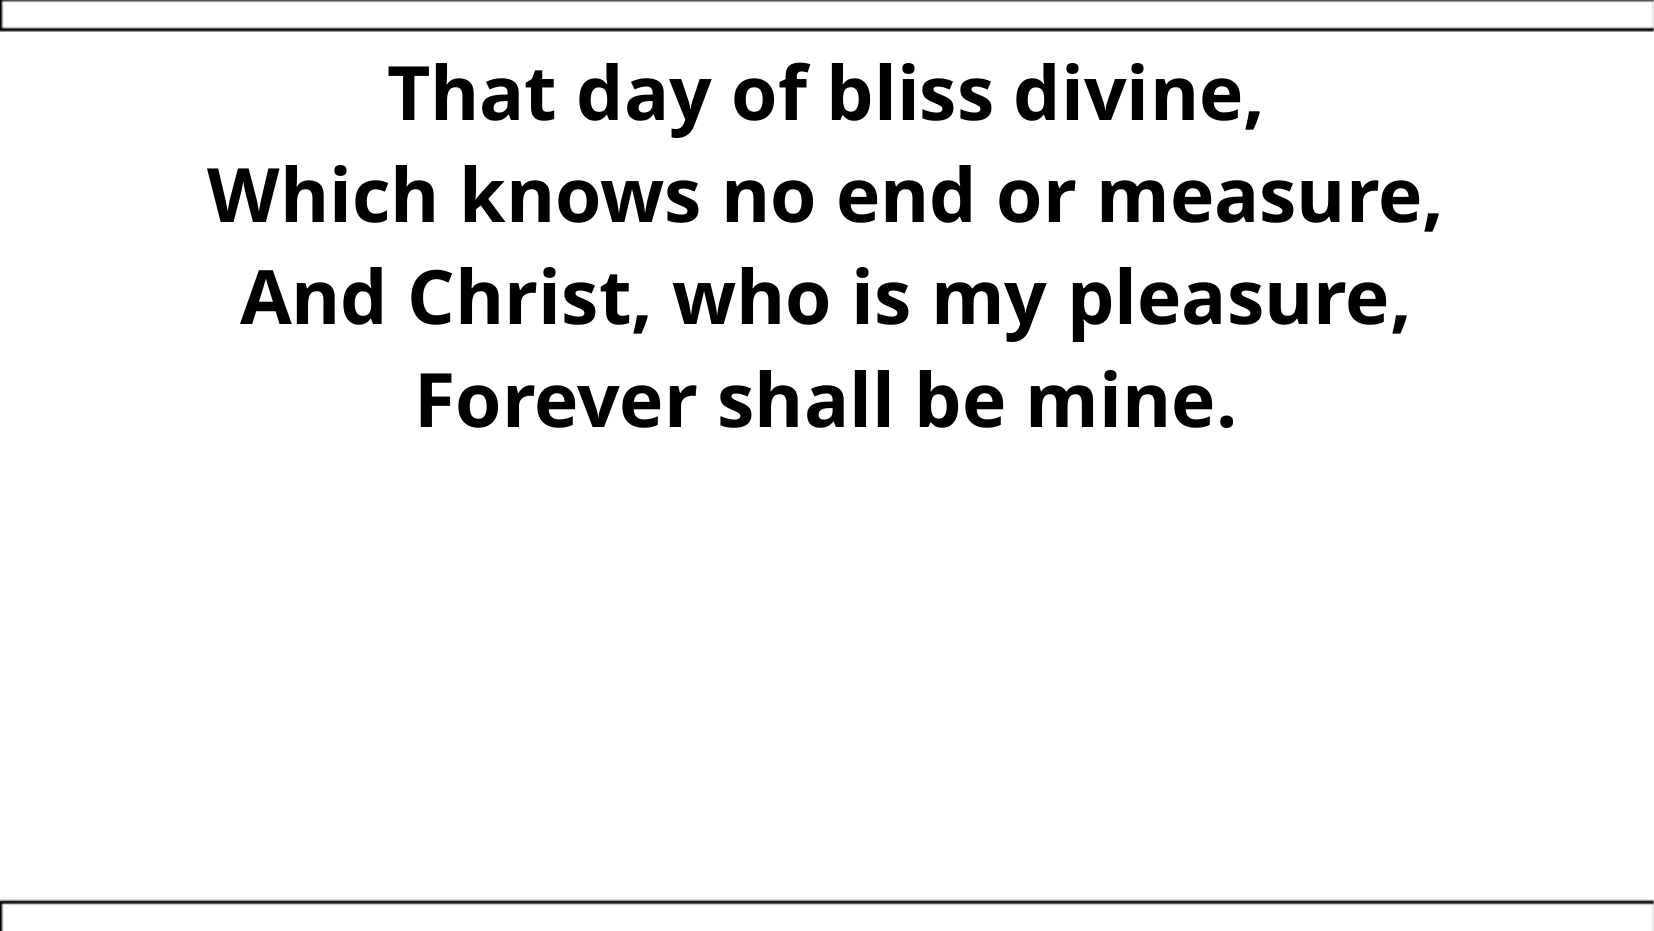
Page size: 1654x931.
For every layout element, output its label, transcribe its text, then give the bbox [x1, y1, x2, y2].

text_box That day of bliss divine, Which knows no end or measure, And Christ, who is my pleasure, Forever shall be mine. [91, 32, 1562, 447]
picture [0, 0, 1654, 931]
